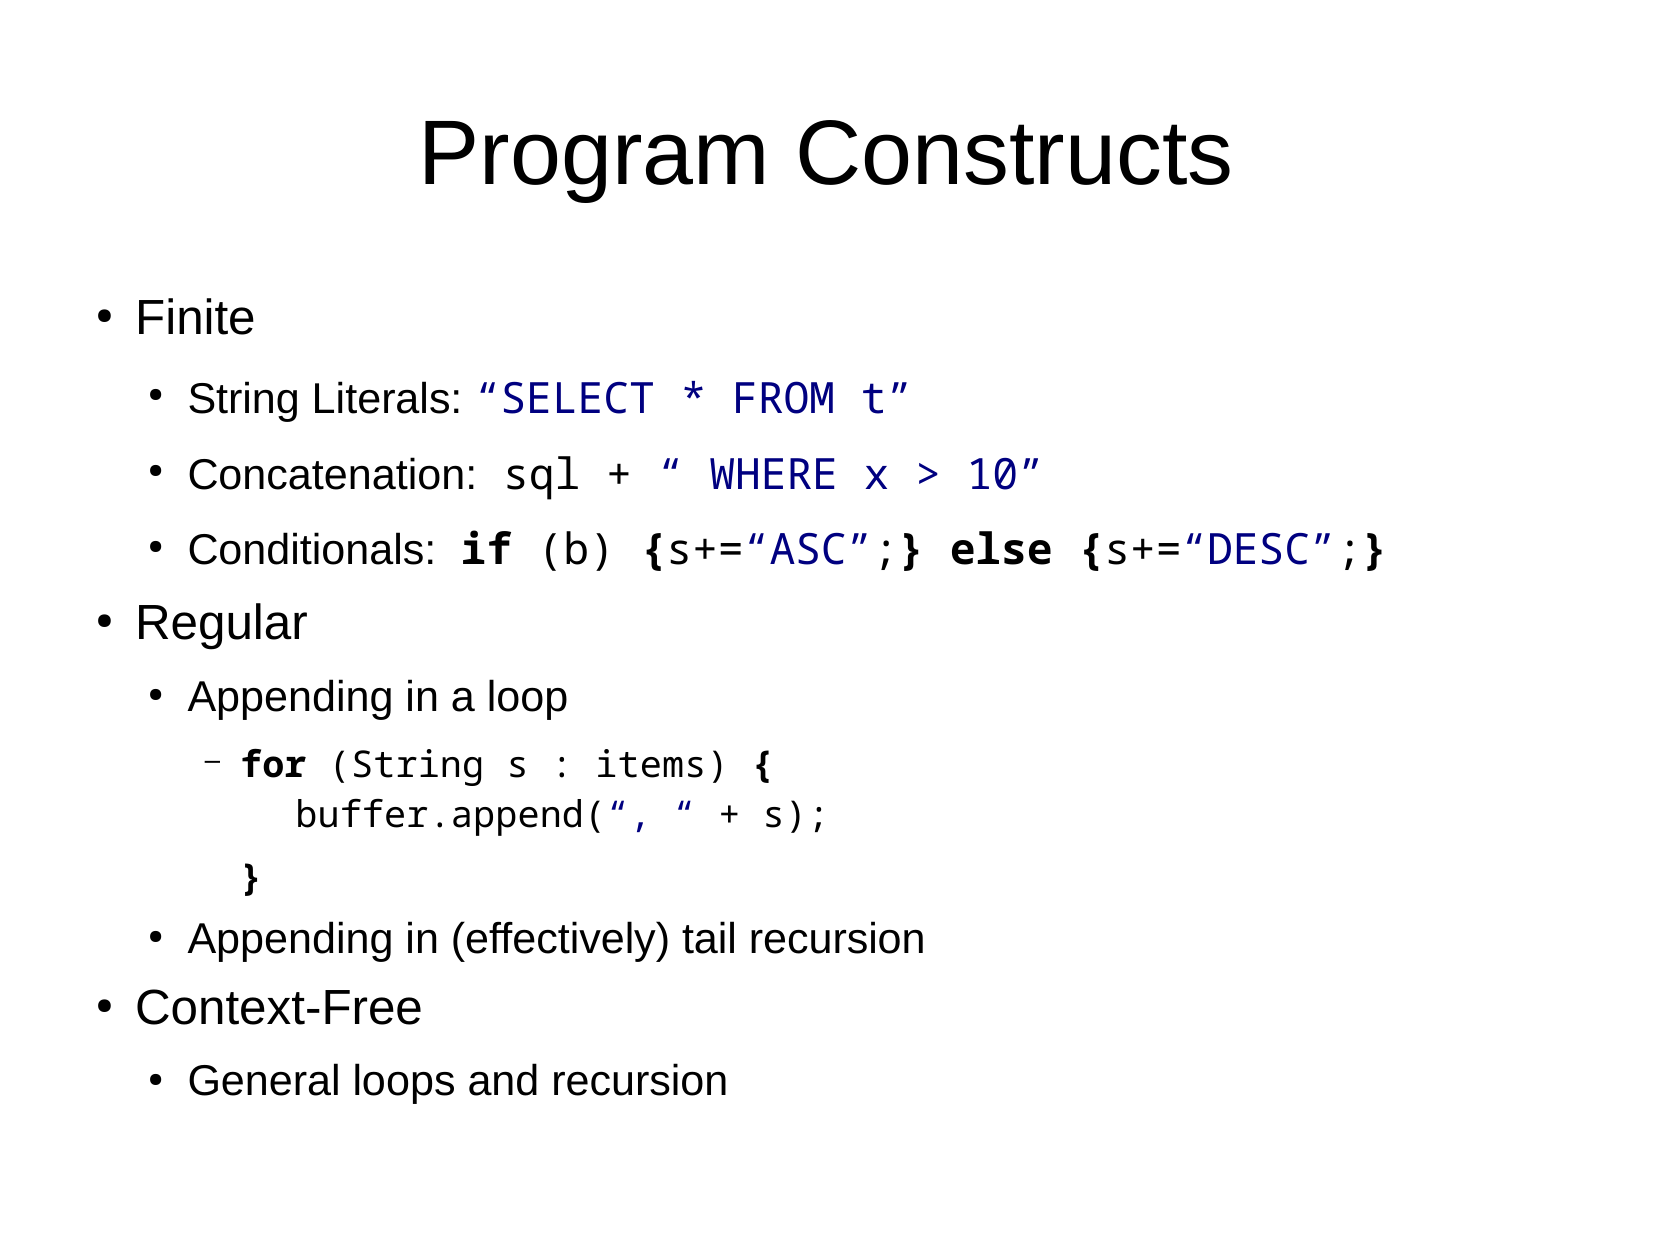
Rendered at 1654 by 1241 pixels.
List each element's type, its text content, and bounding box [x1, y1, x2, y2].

title Program Constructs [82, 49, 1571, 257]
list Finite String Literals: “SELECT * FROM t” Concatenation: sql + “ WHERE x > 10” Conditionals: if (b) {s+=“ASC”;} else {s+=“DESC”;} Regular Appending in a loop for (String s : items) { buffer.append(“, “ + s); } Appending in (effectively) tail recursion Context-Free General loops and recursion [82, 290, 1571, 1109]
